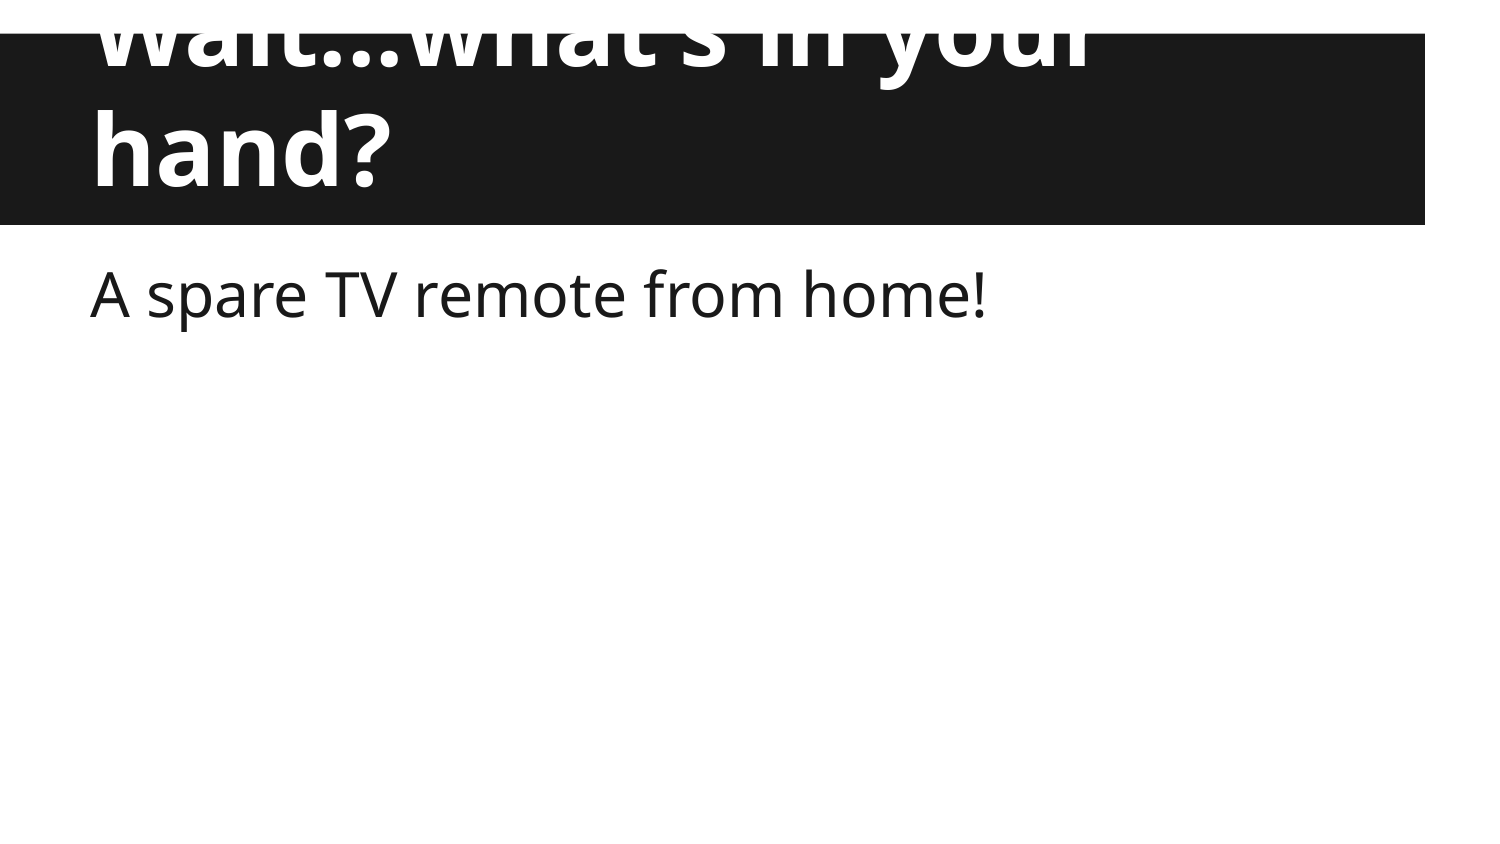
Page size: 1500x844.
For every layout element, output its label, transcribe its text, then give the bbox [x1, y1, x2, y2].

title Wait...what’s in your hand? [75, 33, 1425, 221]
list A spare TV remote from home! [75, 239, 1425, 808]
